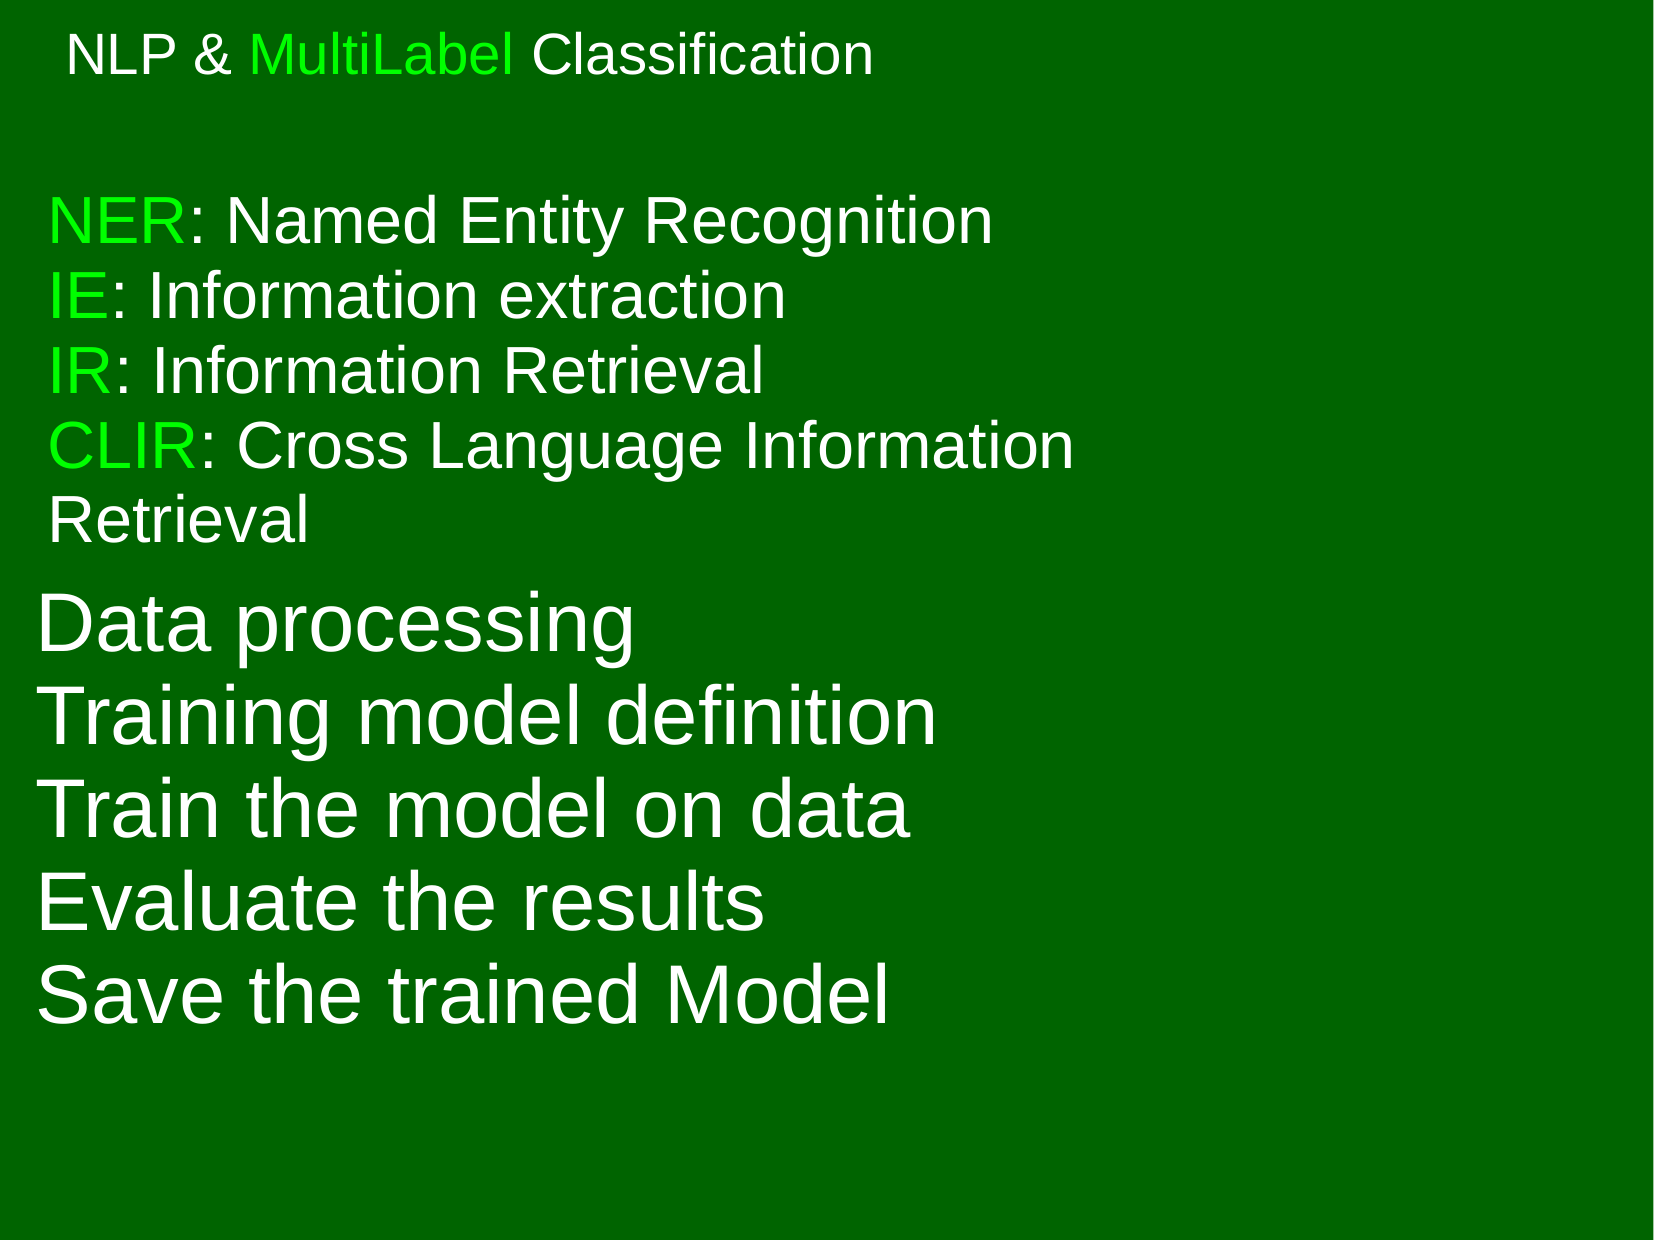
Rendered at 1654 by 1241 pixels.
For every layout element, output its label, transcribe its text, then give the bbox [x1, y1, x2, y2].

text_box Data processing Training model definition Train the model on data Evaluate the results Save the trained Model [20, 568, 1152, 1049]
text_box NLP & MultiLabel Classification [50, 14, 901, 95]
text_box NER: Named Entity Recognition IE: Information extraction IR: Information Retrieval CLIR: Cross Language Information Retrieval [32, 176, 1182, 565]
